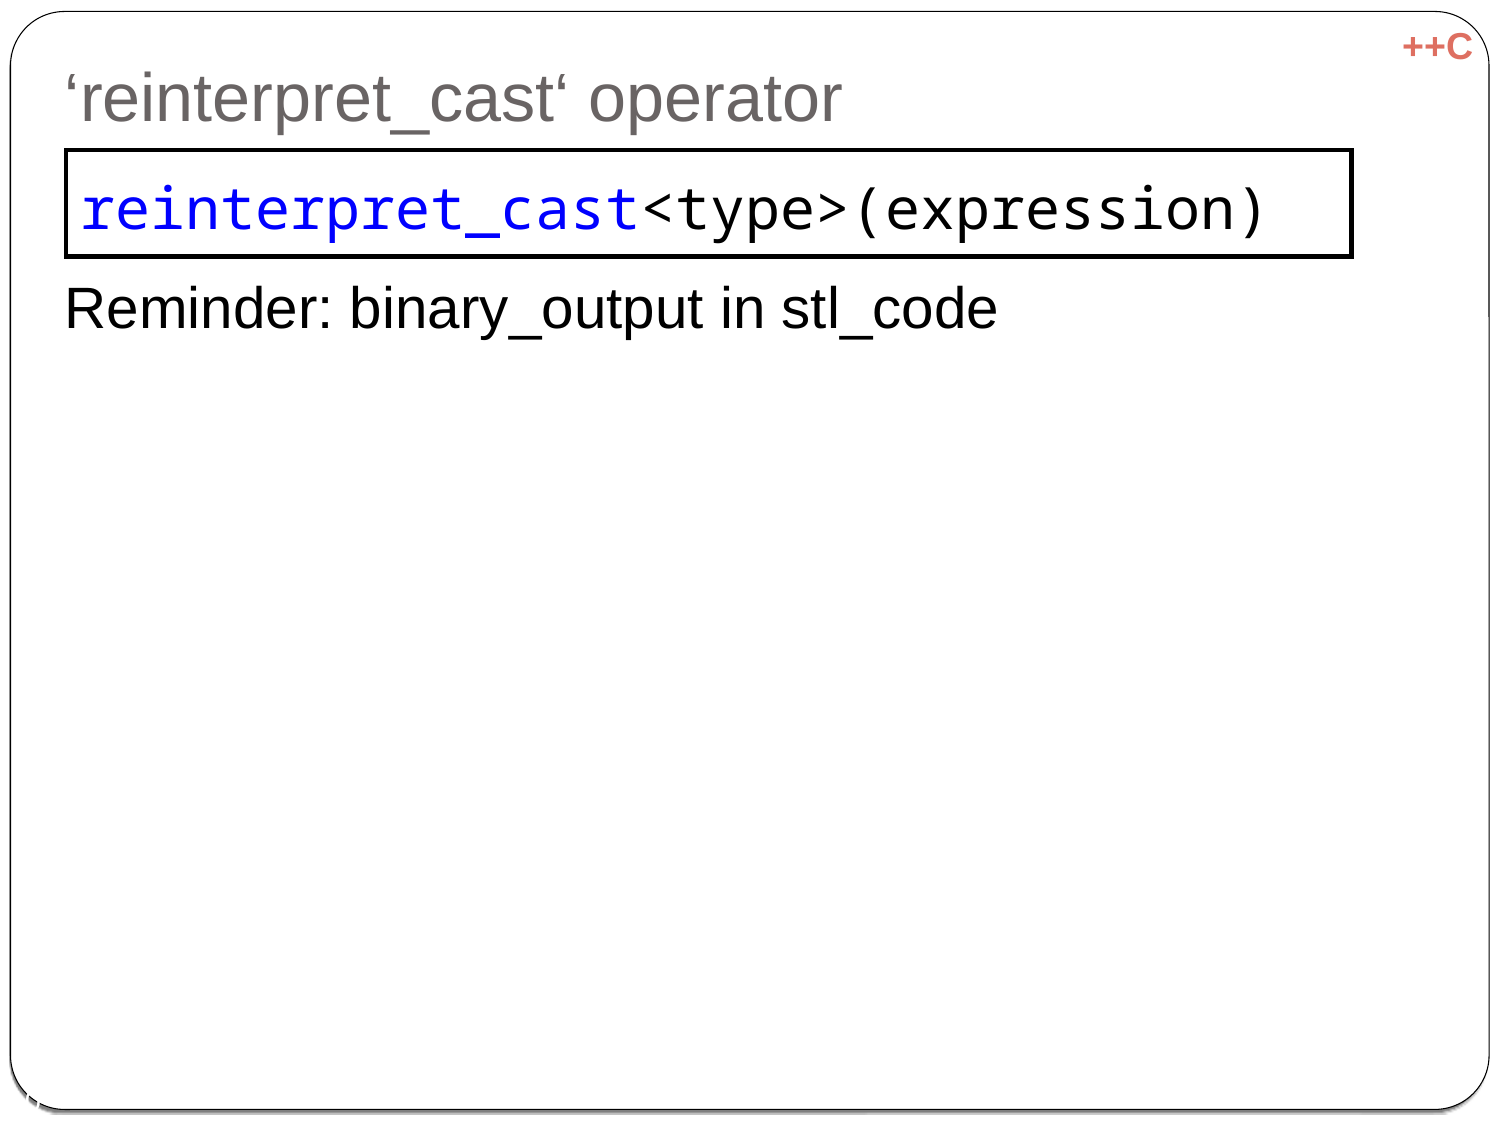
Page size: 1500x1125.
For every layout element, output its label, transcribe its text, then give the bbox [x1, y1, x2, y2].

text_box reinterpret_cast<type>(expression) [65, 149, 1352, 257]
slide_number <number> [0, 1074, 50, 1125]
title ‘reinterpret_cast‘ operator [50, 45, 1450, 150]
list Reminder: binary_output in stl_code [50, 262, 1450, 1088]
